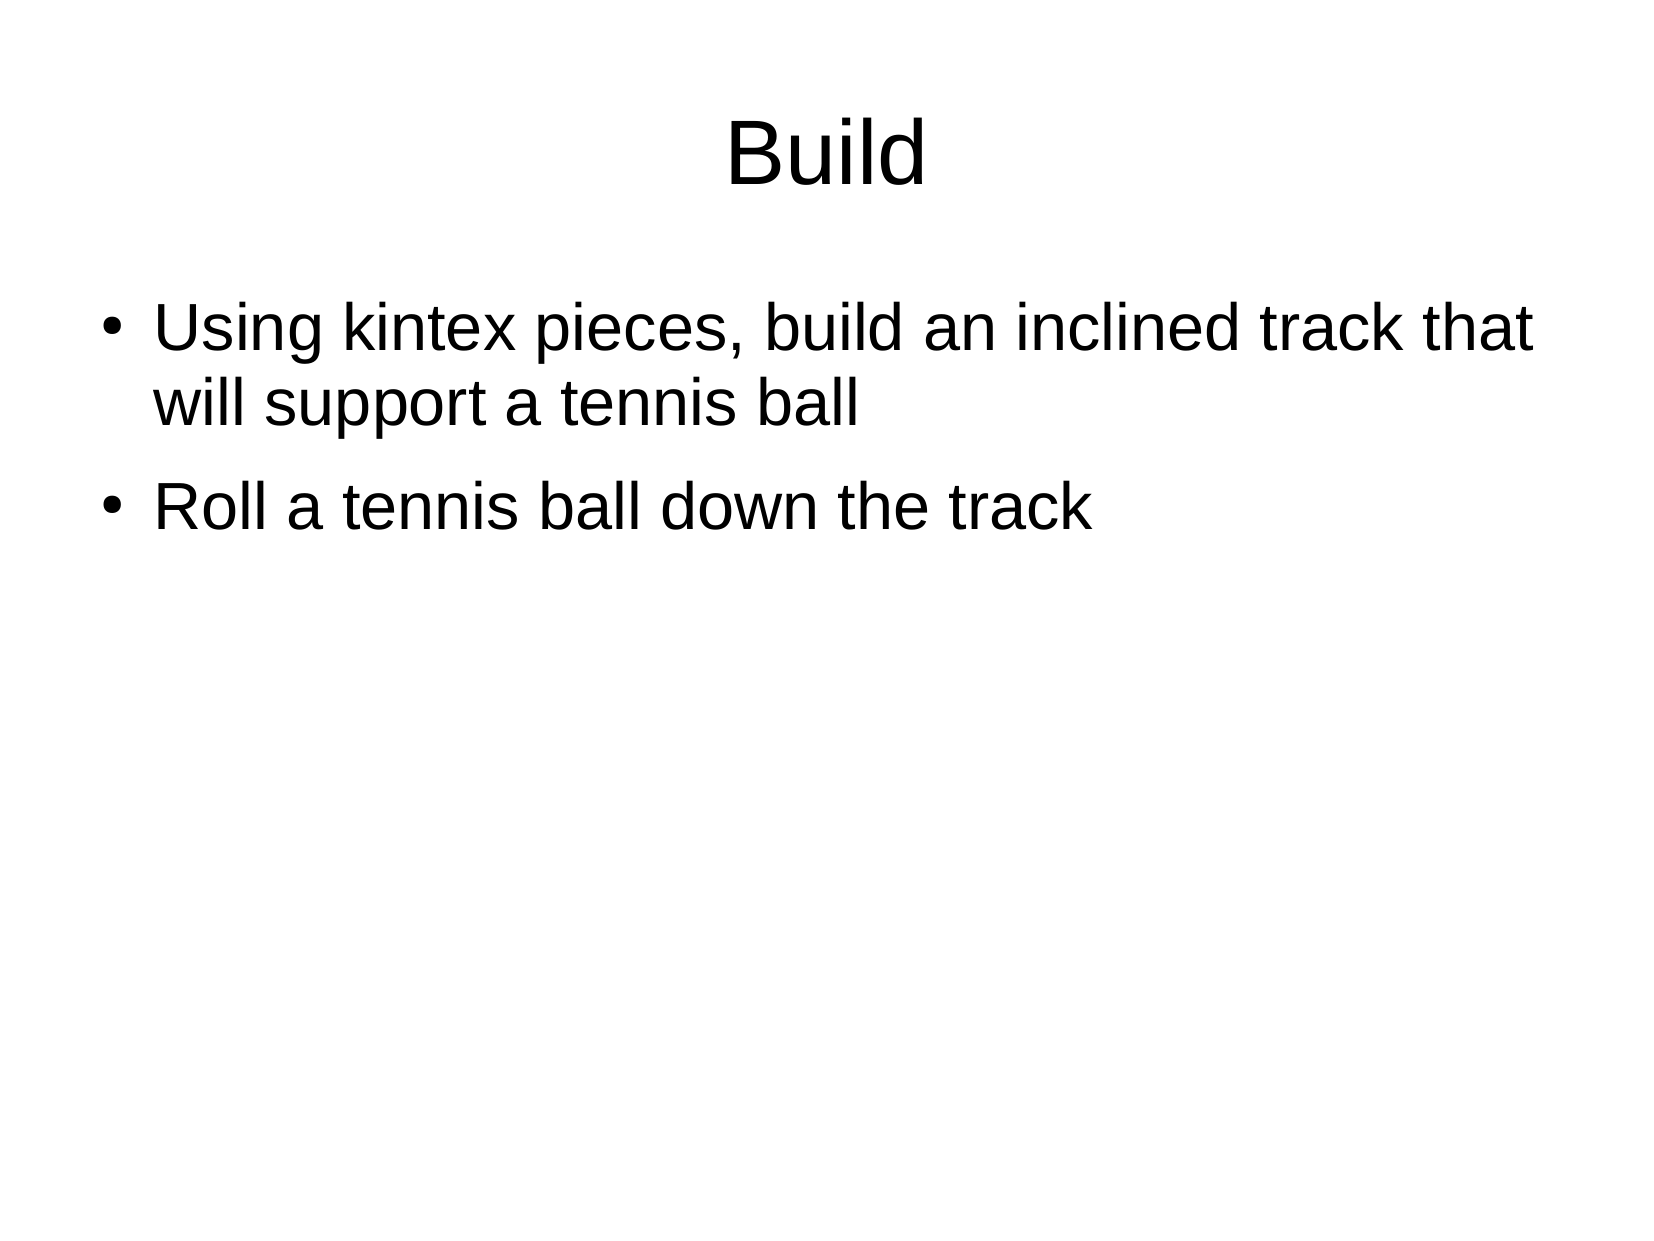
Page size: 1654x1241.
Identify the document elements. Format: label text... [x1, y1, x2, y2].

title Build [82, 49, 1571, 257]
list Using kintex pieces, build an inclined track that will support a tennis ball Roll a tennis ball down the track [82, 290, 1571, 1010]
